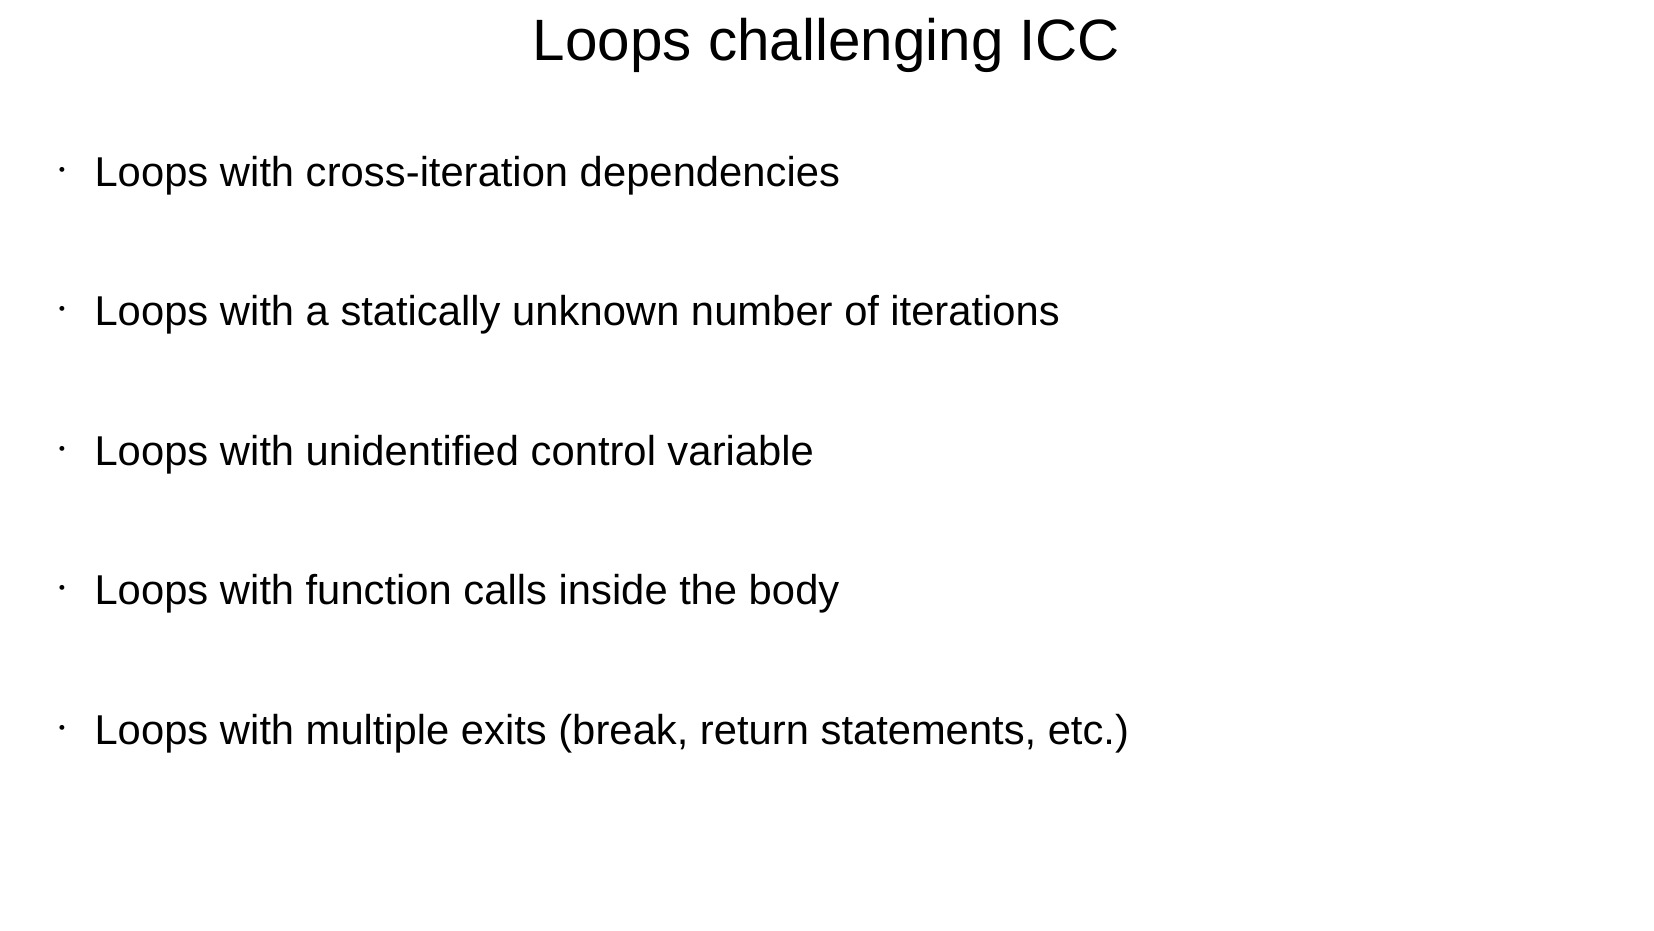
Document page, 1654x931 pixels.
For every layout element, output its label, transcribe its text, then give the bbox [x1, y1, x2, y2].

subtitle Loops with cross-iteration dependencies Loops with a statically unknown number of iterations Loops with unidentified control variable Loops with function calls inside the body Loops with multiple exits (break, return statements, etc.) [59, 106, 1595, 871]
title Loops challenging ICC [0, 0, 1654, 83]
